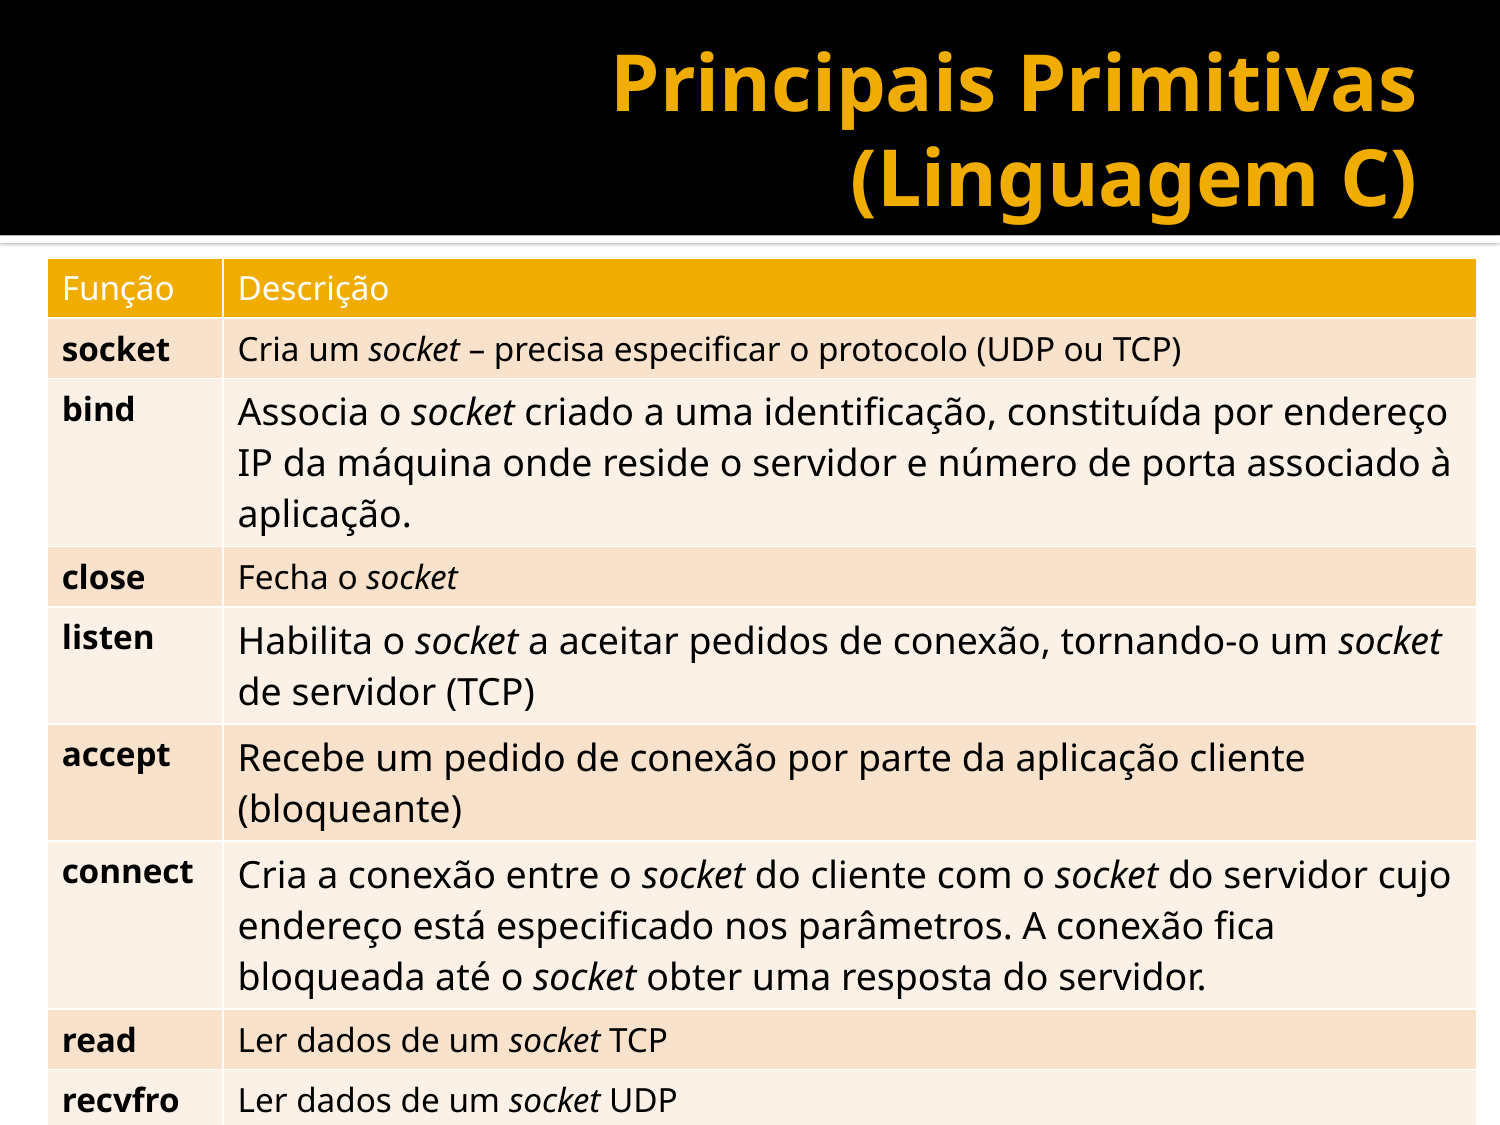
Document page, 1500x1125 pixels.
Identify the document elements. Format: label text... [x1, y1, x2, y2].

table_cell recvfrom [48, 1070, 222, 1125]
table_cell Fecha o socket [224, 547, 1476, 606]
table_header Descrição [224, 259, 1476, 317]
table_cell bind [48, 379, 222, 546]
table_cell Recebe um pedido de conexão por parte da aplicação cliente (bloqueante) [224, 725, 1476, 840]
table_cell Habilita o socket a aceitar pedidos de conexão, tornando-o um socket de servidor (TCP) [224, 608, 1476, 723]
title Principais Primitivas (Linguagem C) [75, 24, 1425, 231]
table_header Função [48, 259, 222, 317]
table_cell Associa o socket criado a uma identificação, constituída por endereço IP da máquina onde reside o servidor e número de porta associado à aplicação. [224, 379, 1476, 546]
table_cell read [48, 1010, 222, 1069]
table_cell Cria um socket – precisa especificar o protocolo (UDP ou TCP) [224, 319, 1476, 378]
table_cell Ler dados de um socket TCP [224, 1010, 1476, 1069]
table_cell listen [48, 608, 222, 723]
table_cell close [48, 547, 222, 606]
table_cell connect [48, 842, 222, 1008]
table_cell accept [48, 725, 222, 840]
table_cell Cria a conexão entre o socket do cliente com o socket do servidor cujo endereço está especificado nos parâmetros. A conexão fica bloqueada até o socket obter uma resposta do servidor. [224, 842, 1476, 1008]
table_cell Ler dados de um socket UDP [224, 1070, 1476, 1125]
table_cell socket [48, 319, 222, 378]
